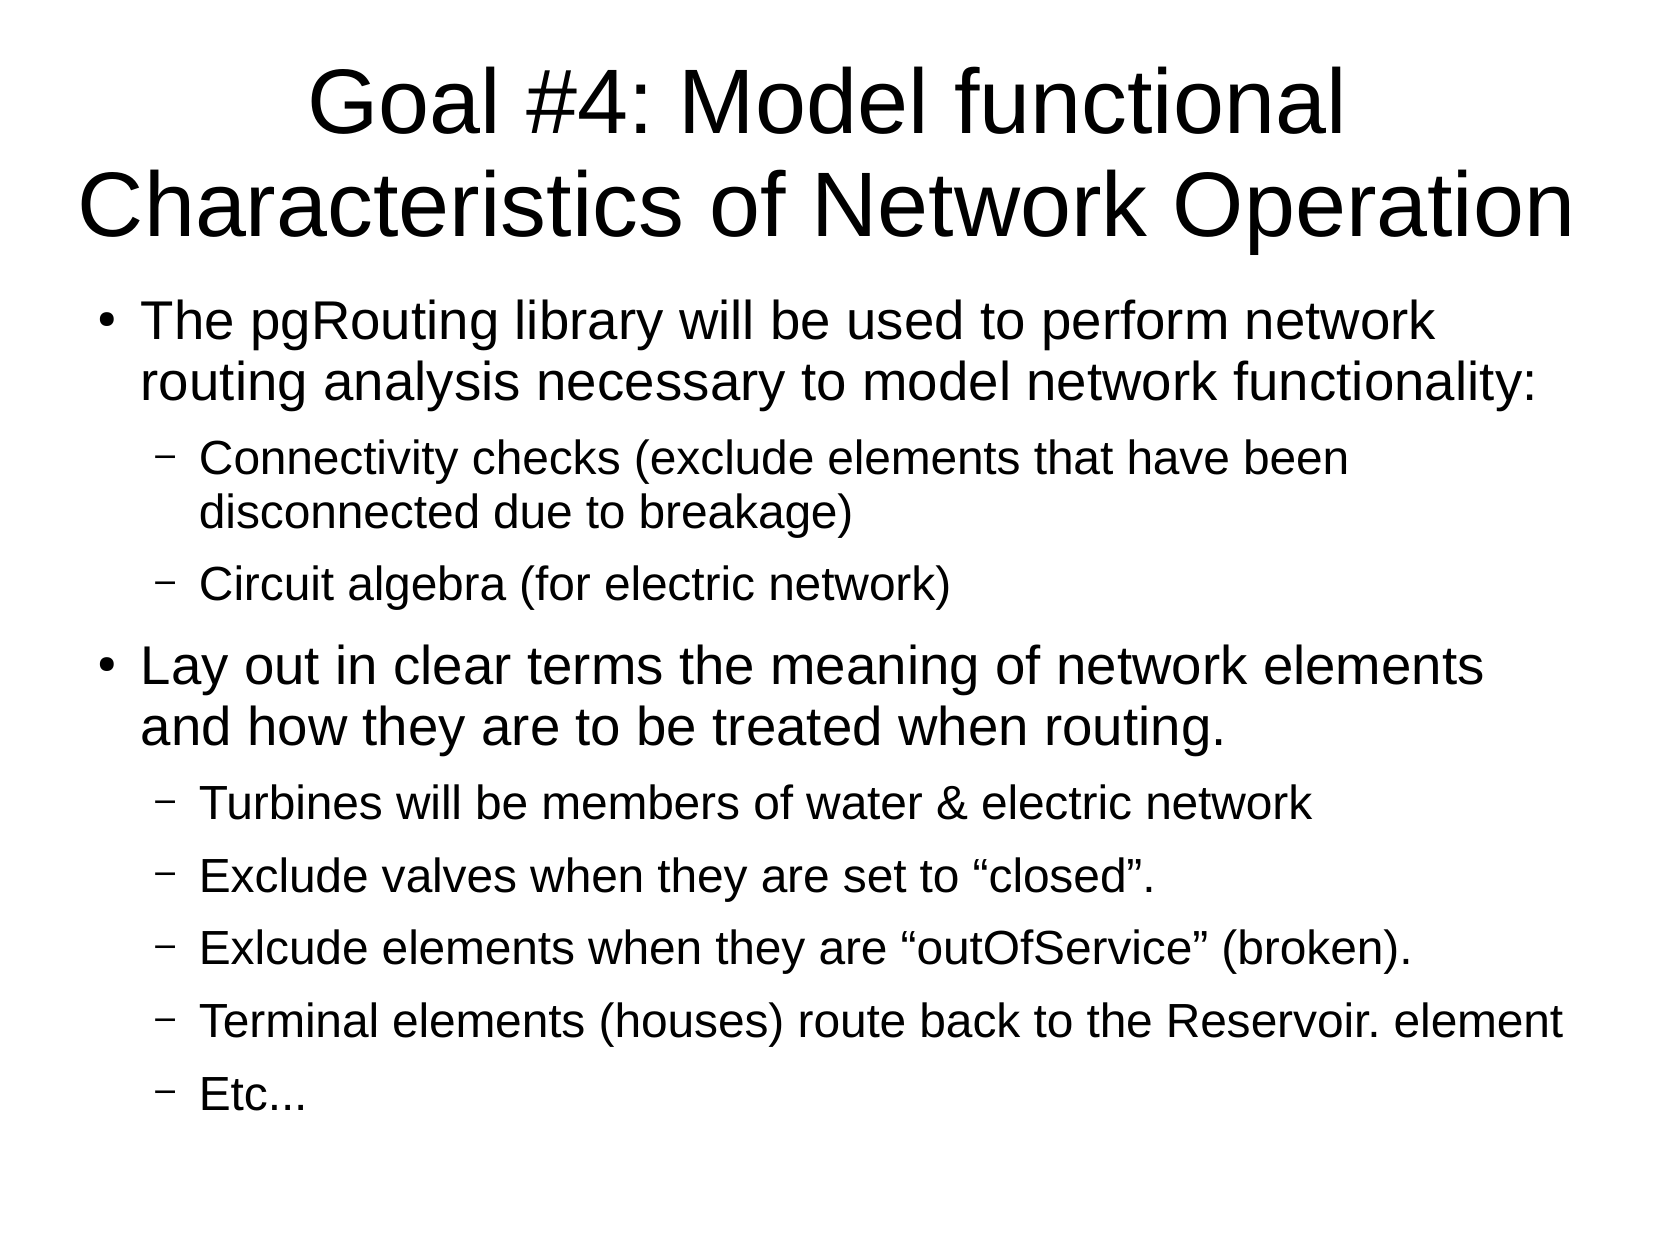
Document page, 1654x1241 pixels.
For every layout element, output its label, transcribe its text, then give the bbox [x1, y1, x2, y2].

list The pgRouting library will be used to perform network routing analysis necessary to model network functionality: Connectivity checks (exclude elements that have been disconnected due to breakage) Circuit algebra (for electric network) Lay out in clear terms the meaning of network elements and how they are to be treated when routing. Turbines will be members of water & electric network Exclude valves when they are set to “closed”. Exlcude elements when they are “outOfService” (broken). Terminal elements (houses) route back to the Reservoir. element Etc... [82, 290, 1571, 1171]
title Goal #4: Model functional Characteristics of Network Operation [59, 0, 1597, 307]
